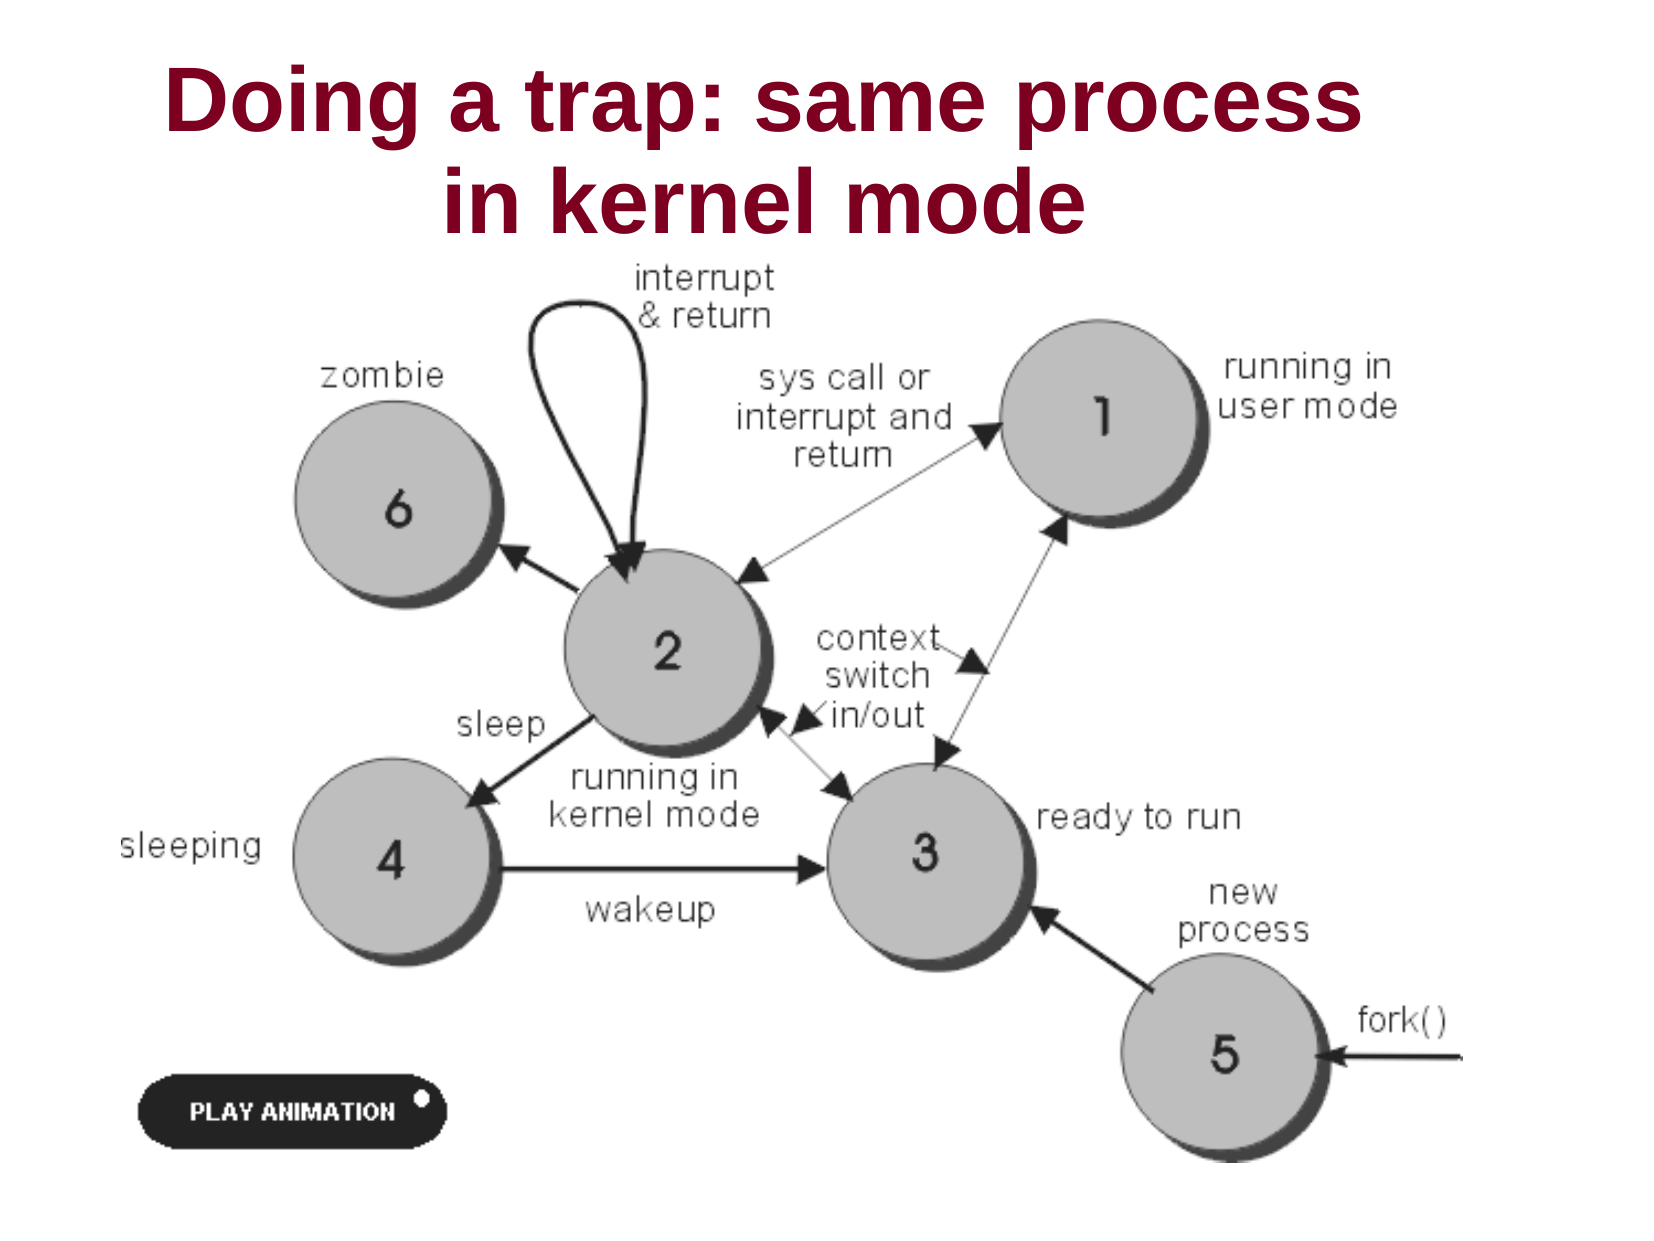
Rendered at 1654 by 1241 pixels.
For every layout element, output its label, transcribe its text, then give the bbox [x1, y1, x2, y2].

title Doing a trap: same process in kernel mode [118, 48, 1412, 254]
picture [0, 0, 1654, 1241]
